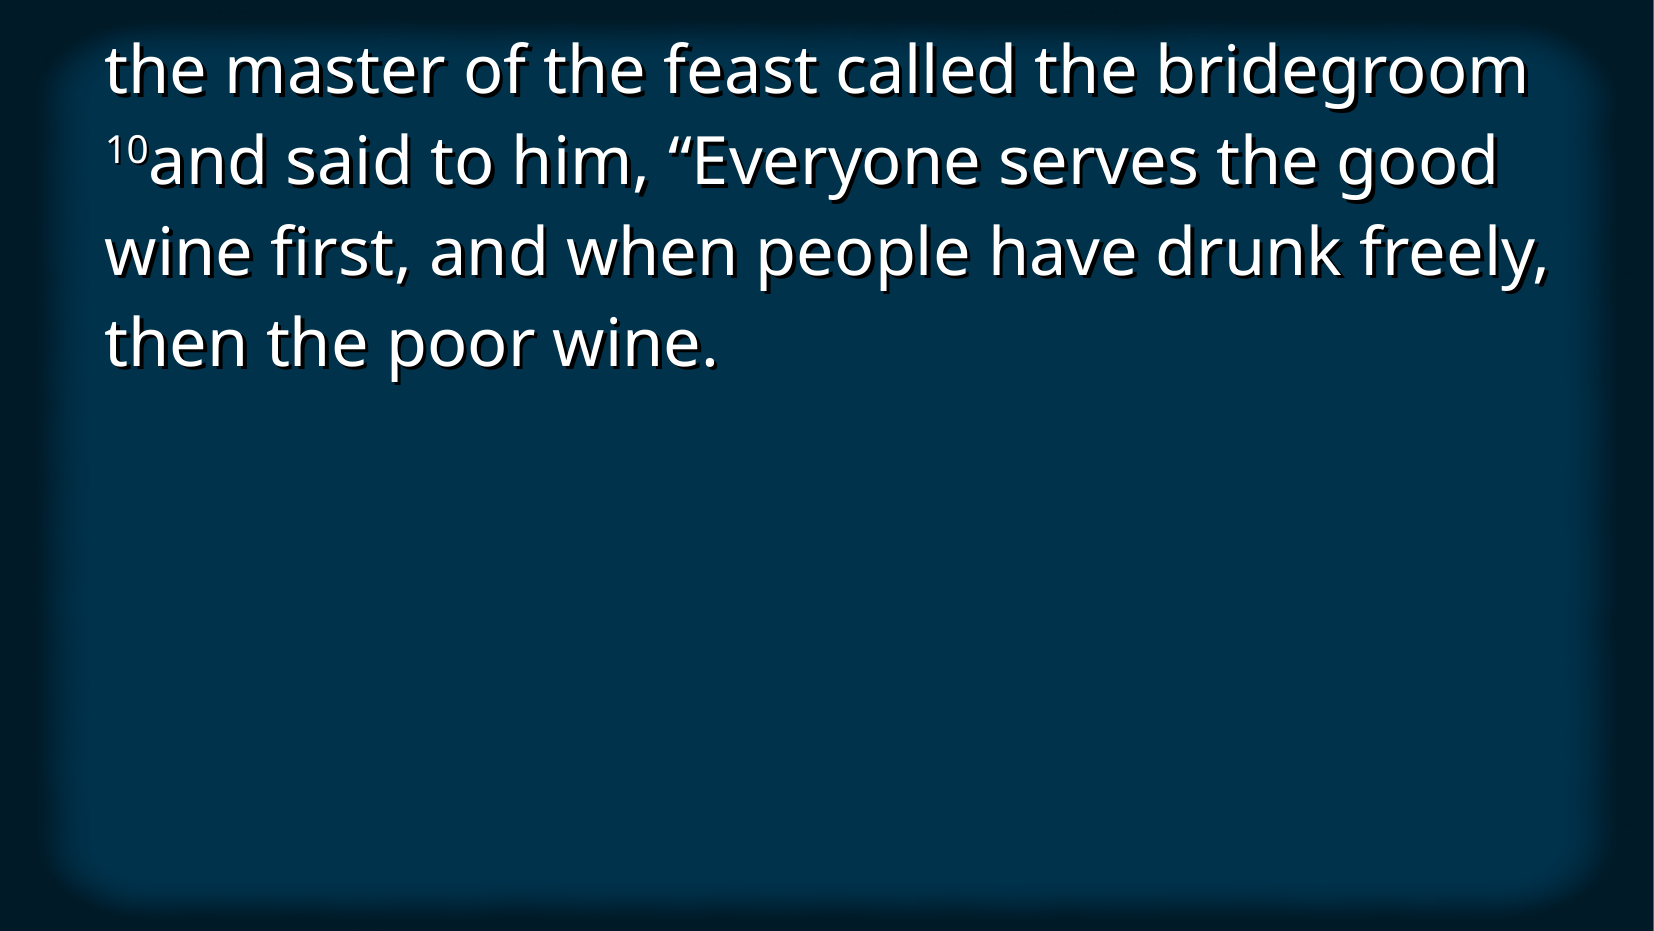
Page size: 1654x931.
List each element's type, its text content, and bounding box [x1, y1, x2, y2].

text_box the master of the feast called the bridegroom 10and said to him, “Everyone serves the good wine first, and when people have drunk freely, then the poor wine. [90, 15, 1576, 385]
picture [0, 0, 1654, 931]
